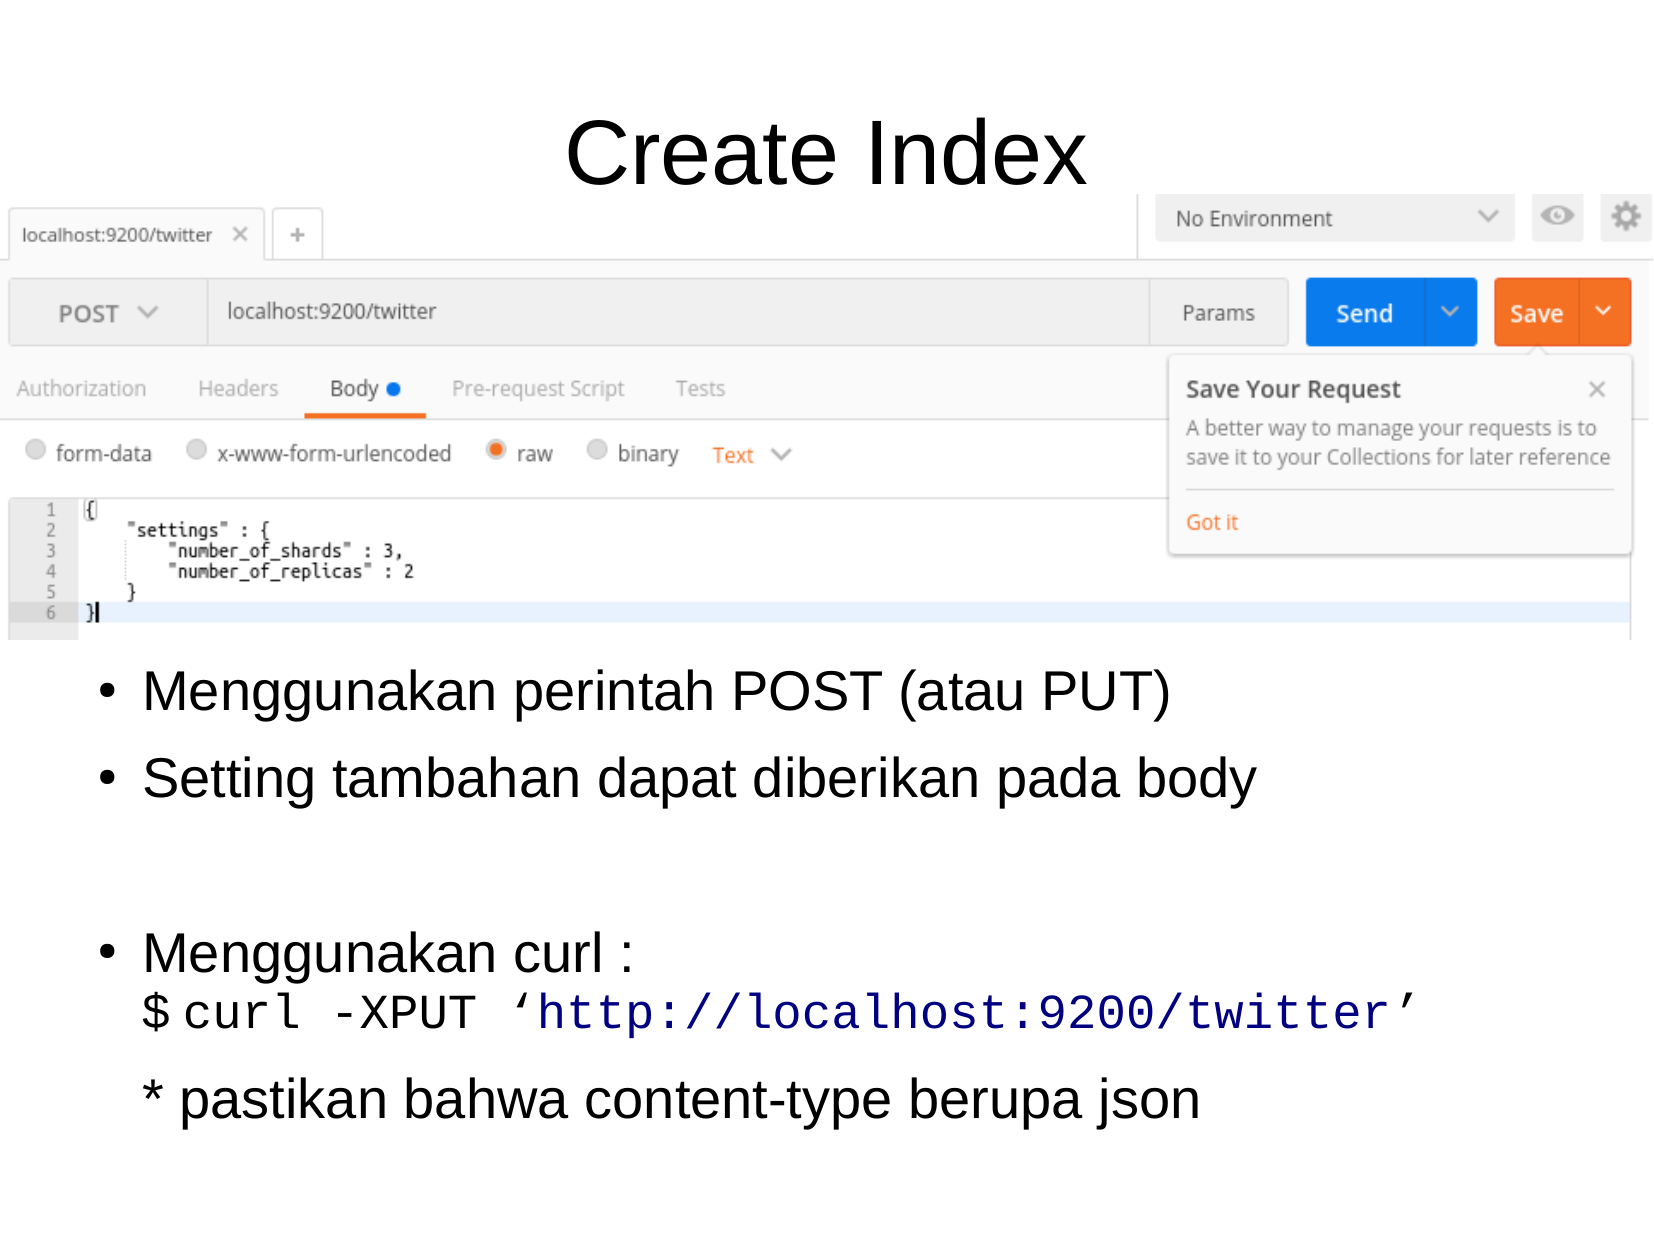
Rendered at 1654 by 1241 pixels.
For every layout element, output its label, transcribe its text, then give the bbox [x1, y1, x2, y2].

picture [0, 194, 1654, 640]
title Create Index [82, 49, 1571, 194]
list Menggunakan perintah POST (atau PUT) Setting tambahan dapat diberikan pada body Menggunakan curl : $ curl -XPUT ‘http://localhost:9200/twitter’ * pastikan bahwa content-type berupa json [82, 660, 1571, 1131]
